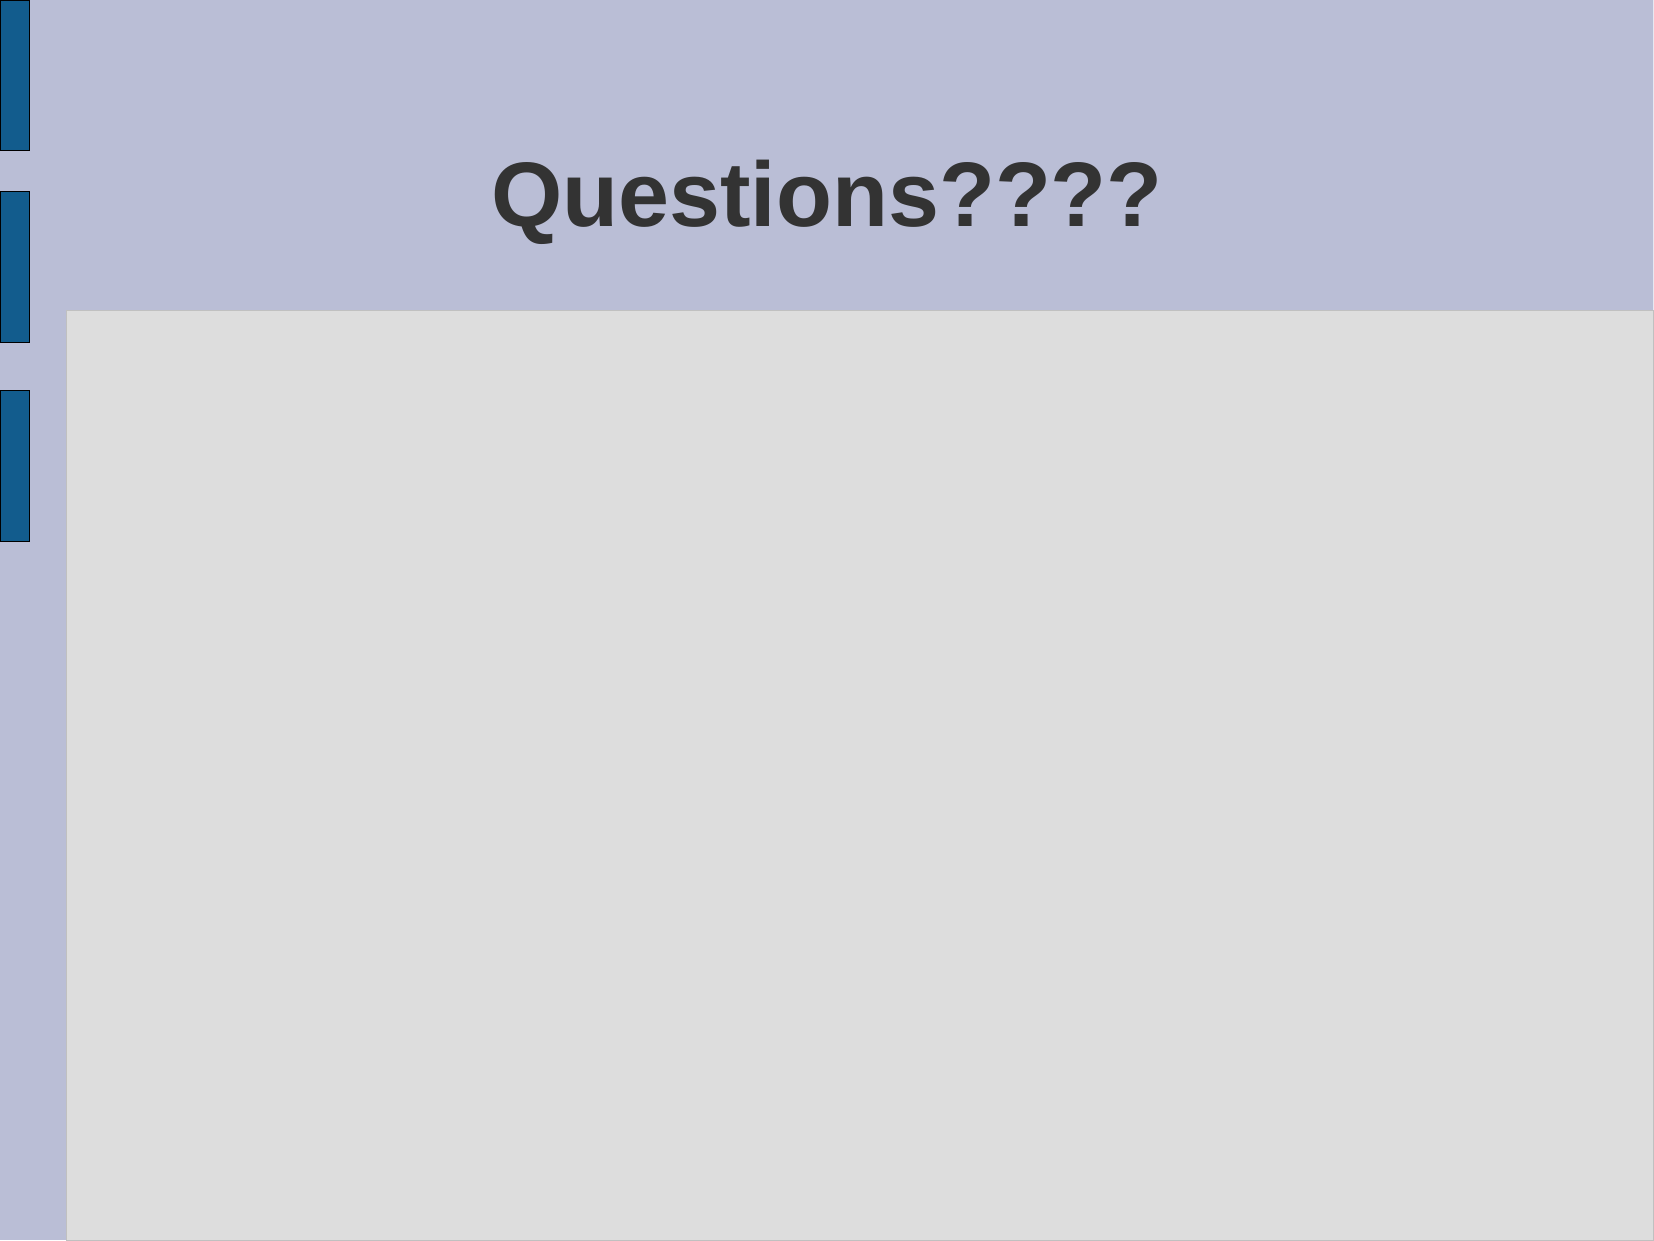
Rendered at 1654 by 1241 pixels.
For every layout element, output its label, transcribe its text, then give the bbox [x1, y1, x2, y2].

title Questions???? [121, 91, 1534, 299]
